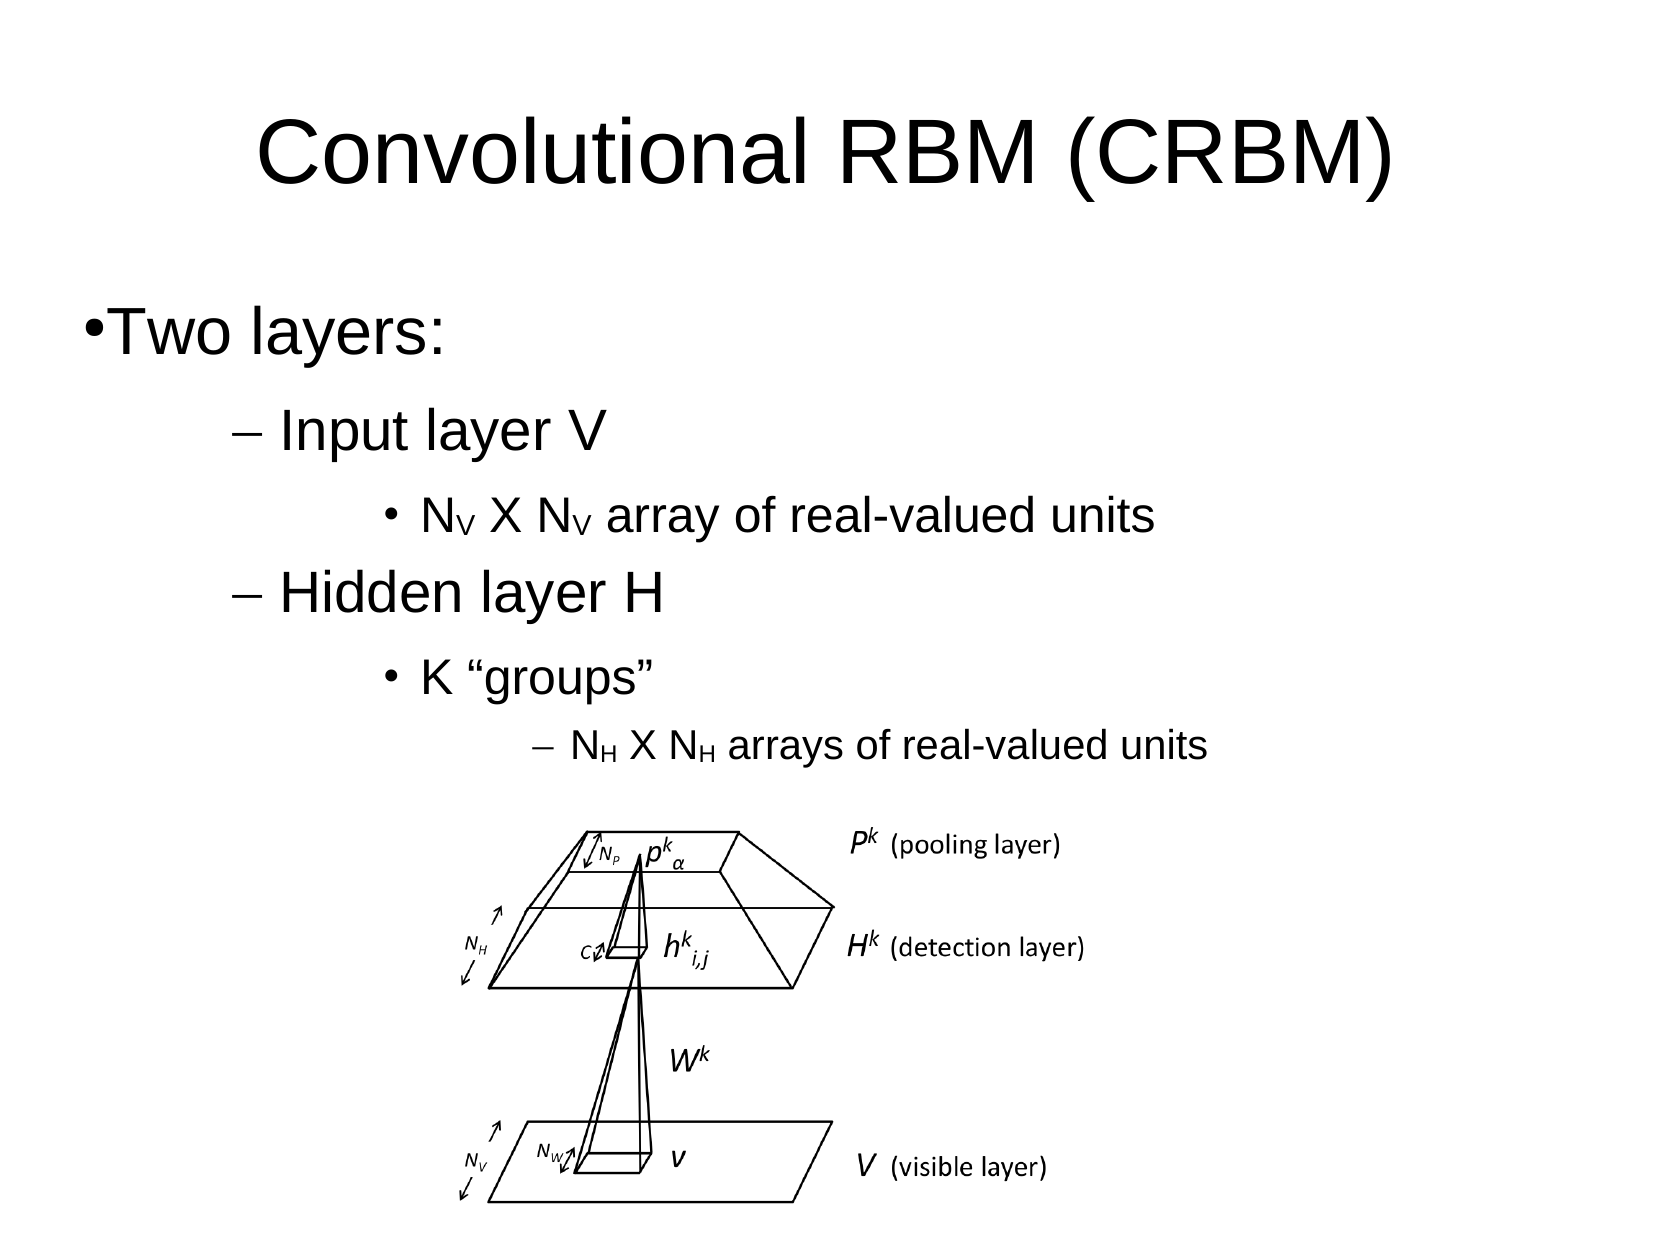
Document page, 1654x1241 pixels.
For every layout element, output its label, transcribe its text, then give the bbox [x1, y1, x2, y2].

picture [434, 795, 1131, 1213]
title Convolutional RBM (CRBM) [82, 49, 1571, 257]
list Two layers: Input layer V NV X NV array of real-valued units Hidden layer H K “groups” NH X NH arrays of real-valued units [82, 290, 1538, 1010]
